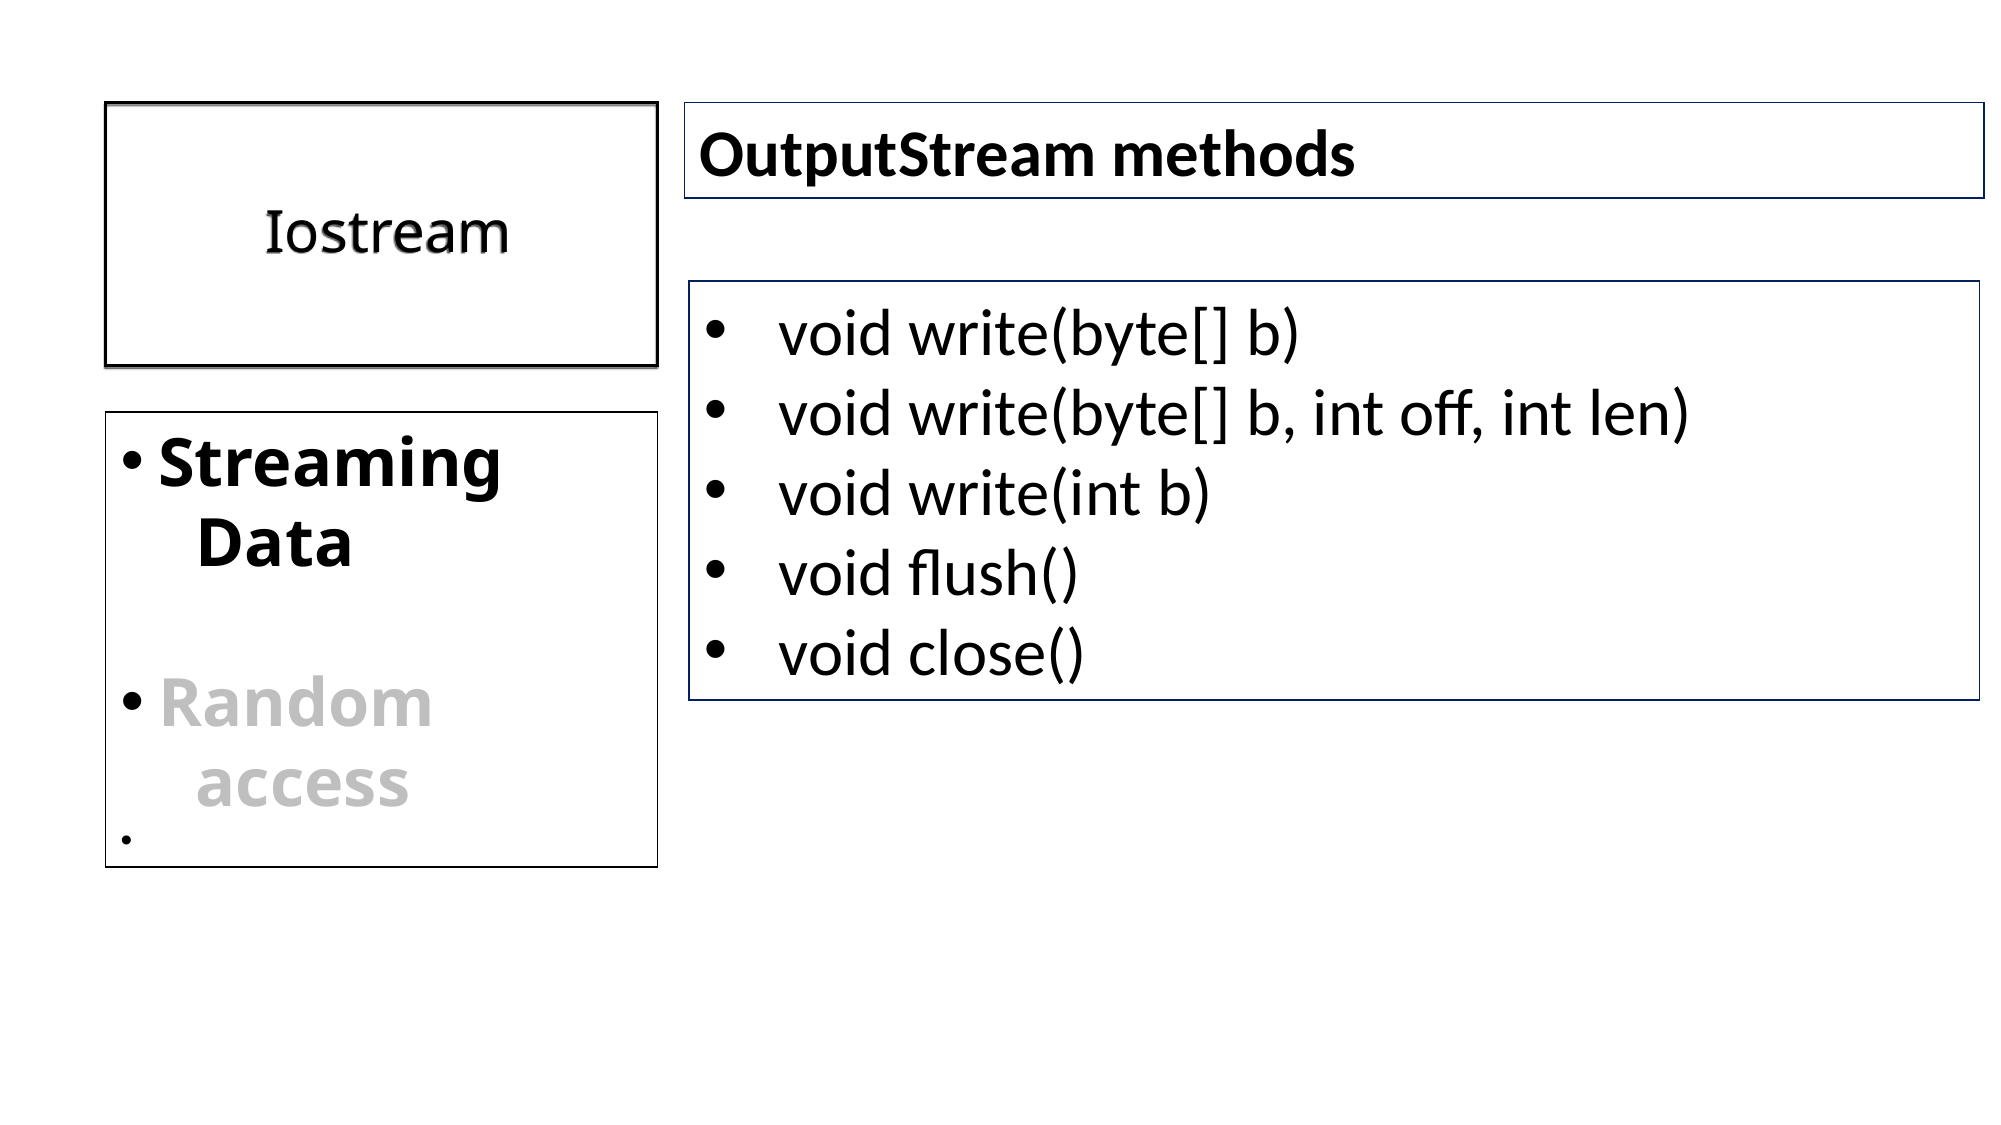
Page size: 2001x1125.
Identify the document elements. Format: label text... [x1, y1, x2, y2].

text_box OutputStream methods [684, 102, 1984, 199]
list Streaming Data Random access [105, 490, 658, 789]
title Iostream [105, 102, 658, 366]
text_box void write(byte[] b) void write(byte[] b, int off, int len) void write(int b) void flush() void close() [688, 281, 1980, 701]
